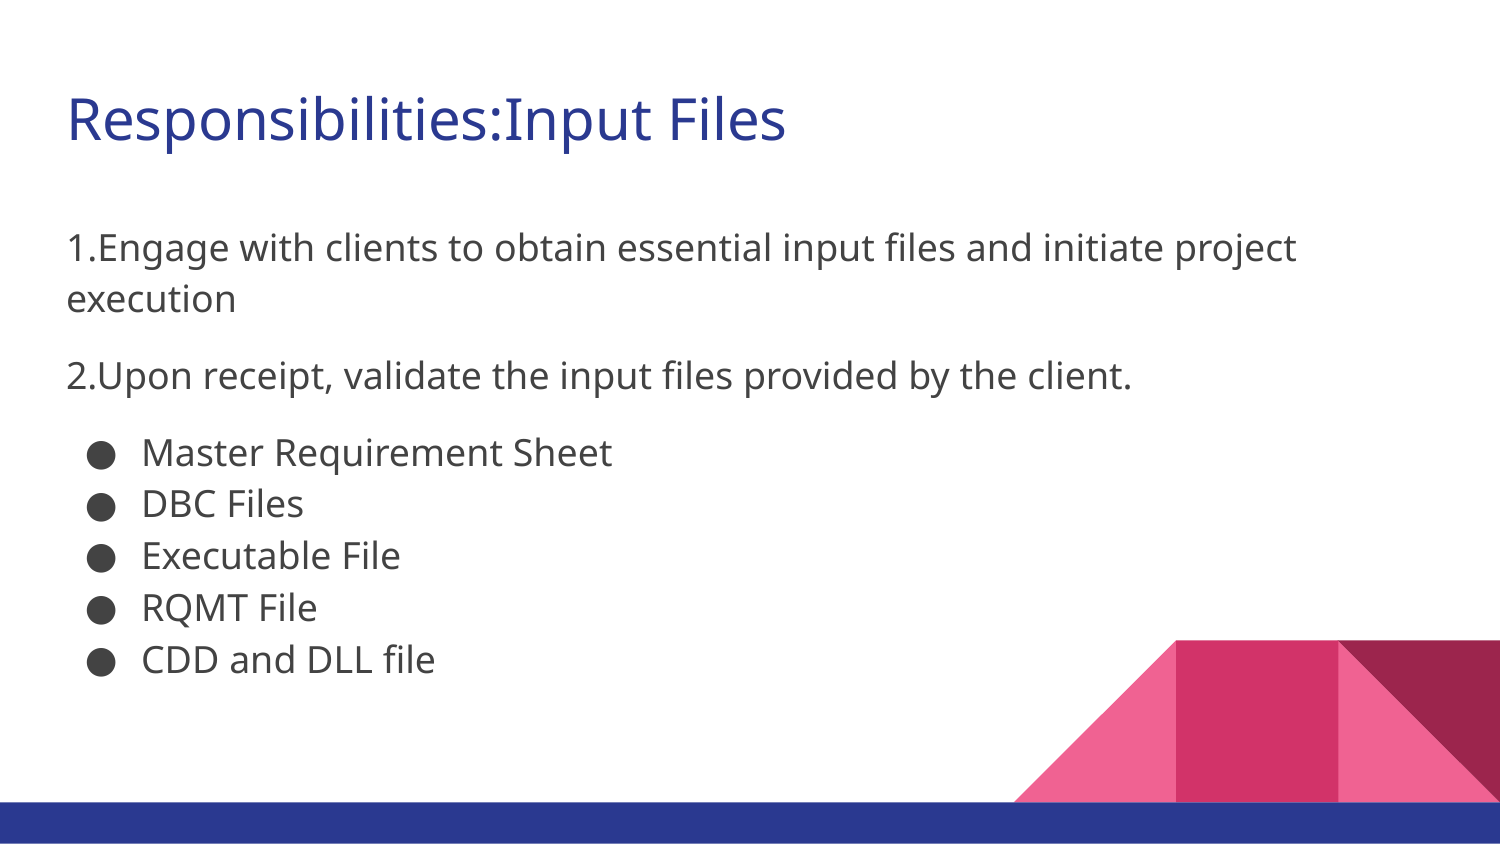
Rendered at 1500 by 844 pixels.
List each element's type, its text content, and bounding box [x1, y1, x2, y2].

list 1.Engage with clients to obtain essential input files and initiate project execution 2.Upon receipt, validate the input files provided by the client. Master Requirement Sheet DBC Files Executable File RQMT File CDD and DLL file [51, 201, 1449, 750]
title Responsibilities:Input Files [51, 67, 1449, 167]
